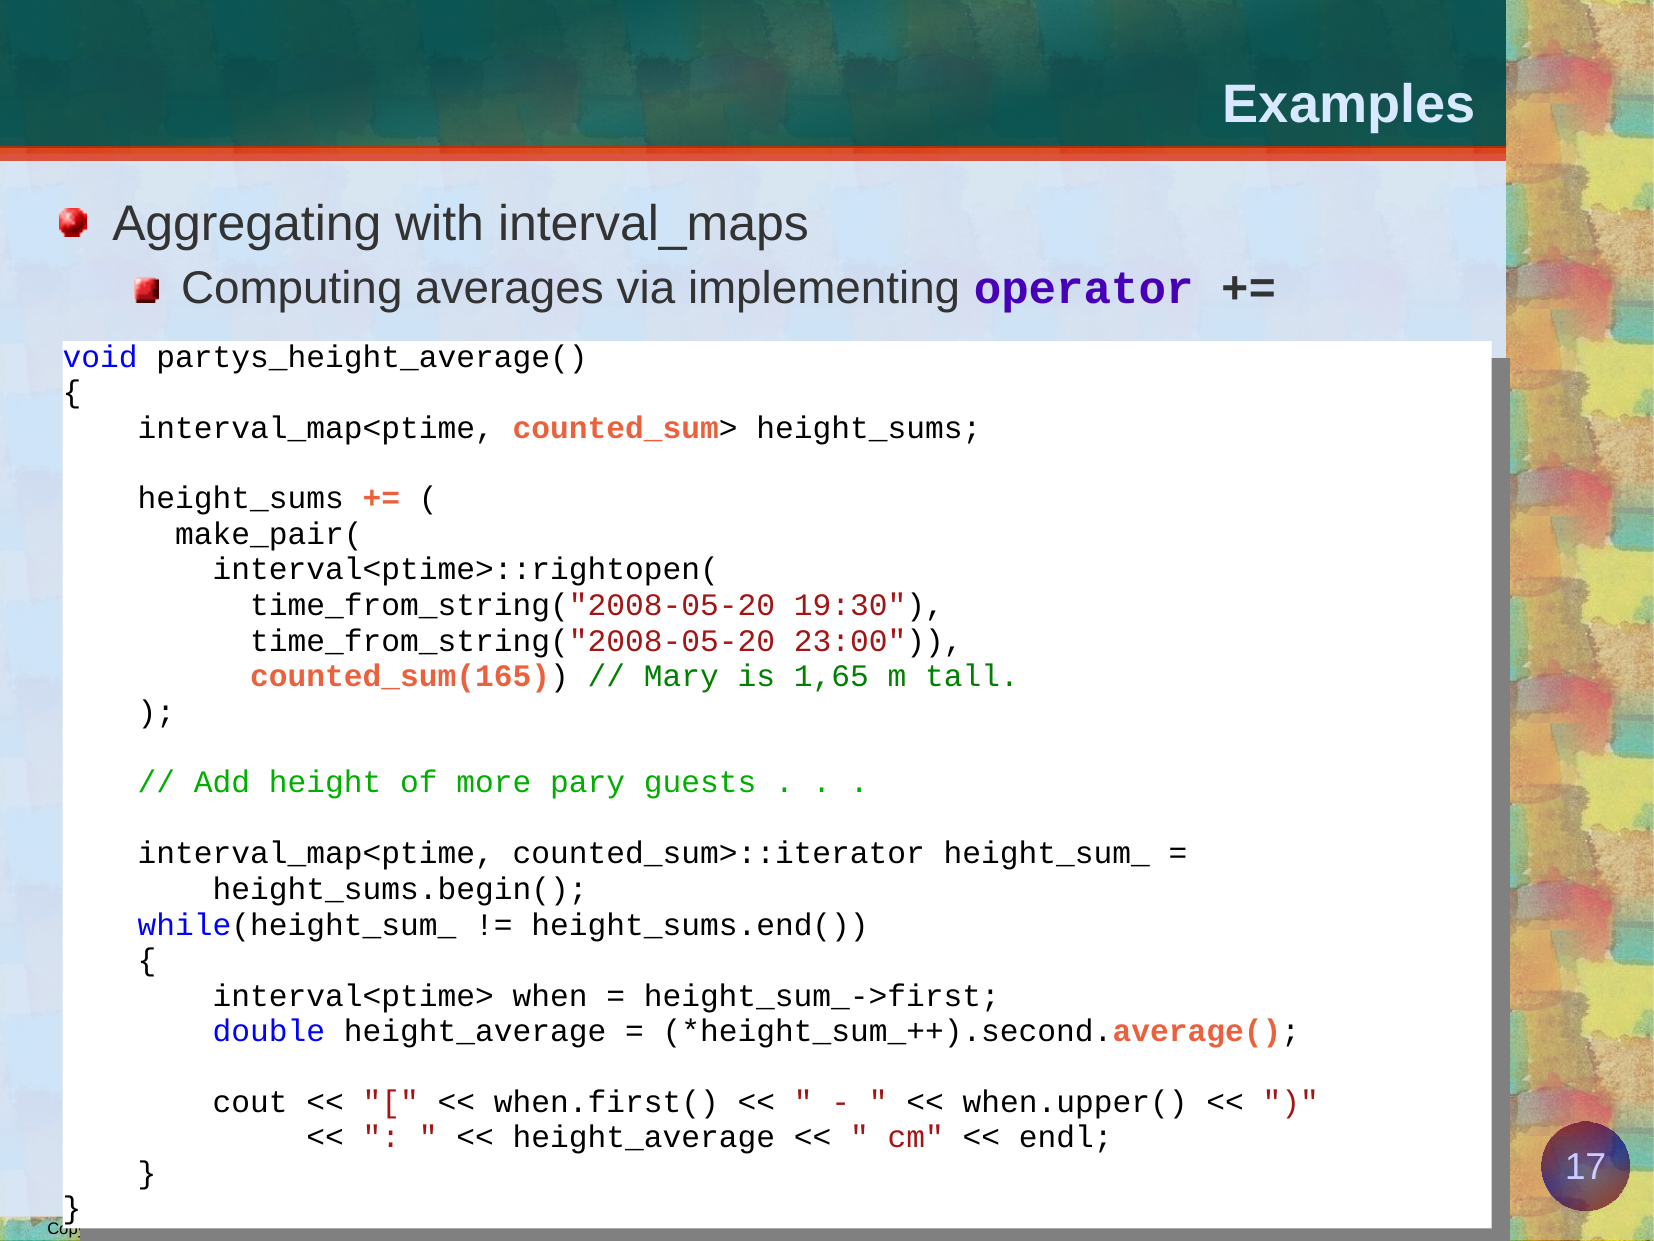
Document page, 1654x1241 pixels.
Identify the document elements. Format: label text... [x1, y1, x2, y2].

title Examples [29, 59, 1477, 148]
text_box void partys_height_average() { interval_map<ptime, counted_sum> height_sums; height_sums += ( make_pair( interval<ptime>::rightopen( time_from_string("2008-05-20 19:30"), time_from_string("2008-05-20 23:00")), counted_sum(165)) // Mary is 1,65 m tall. ); // Add height of more pary guests . . . interval_map<ptime, counted_sum>::iterator height_sum_ = height_sums.begin(); while(height_sum_ != height_sums.end()) { interval<ptime> when = height_sum_->first; double height_average = (*height_sum_++).second.average(); cout << "[" << when.first() << " - " << when.upper() << ")" << ": " << height_average << " cm" << endl; } } [62, 341, 1492, 1194]
list Aggregating with interval_maps Computing averages via implementing operator += [59, 194, 1418, 329]
